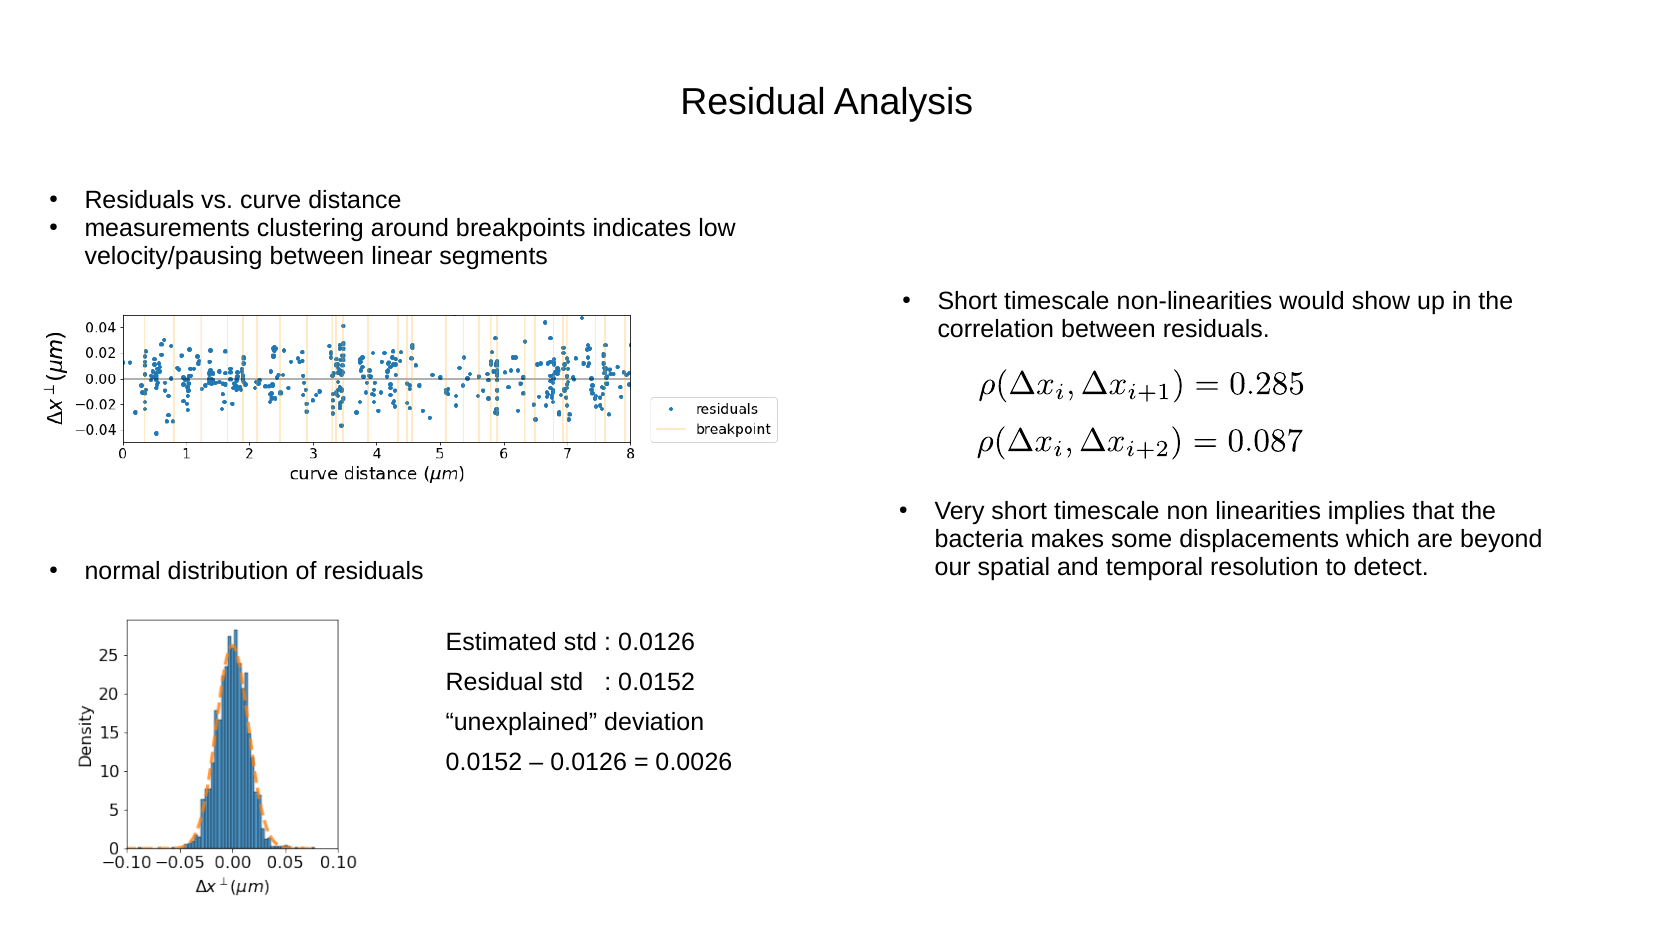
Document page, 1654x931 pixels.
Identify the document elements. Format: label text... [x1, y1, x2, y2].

picture [34, 306, 789, 495]
text_box Residuals vs. curve distance measurements clustering around breakpoints indicates low velocity/pausing between linear segments [34, 178, 901, 306]
picture [975, 425, 1304, 461]
picture [977, 368, 1305, 404]
text_box Estimated std : 0.0126 Residual std : 0.0152 “unexplained” deviation 0.0152 – 0.0126 = 0.0026 [395, 620, 1113, 783]
text_box Very short timescale non linearities implies that the bacteria makes some displacements which are beyond our spatial and temporal resolution to detect. [884, 489, 1602, 588]
picture [67, 621, 368, 909]
text_box normal distribution of residuals [34, 549, 455, 621]
title Residual Analysis [82, 23, 1571, 179]
text_box Short timescale non-linearities would show up in the correlation between residuals. [887, 279, 1605, 350]
